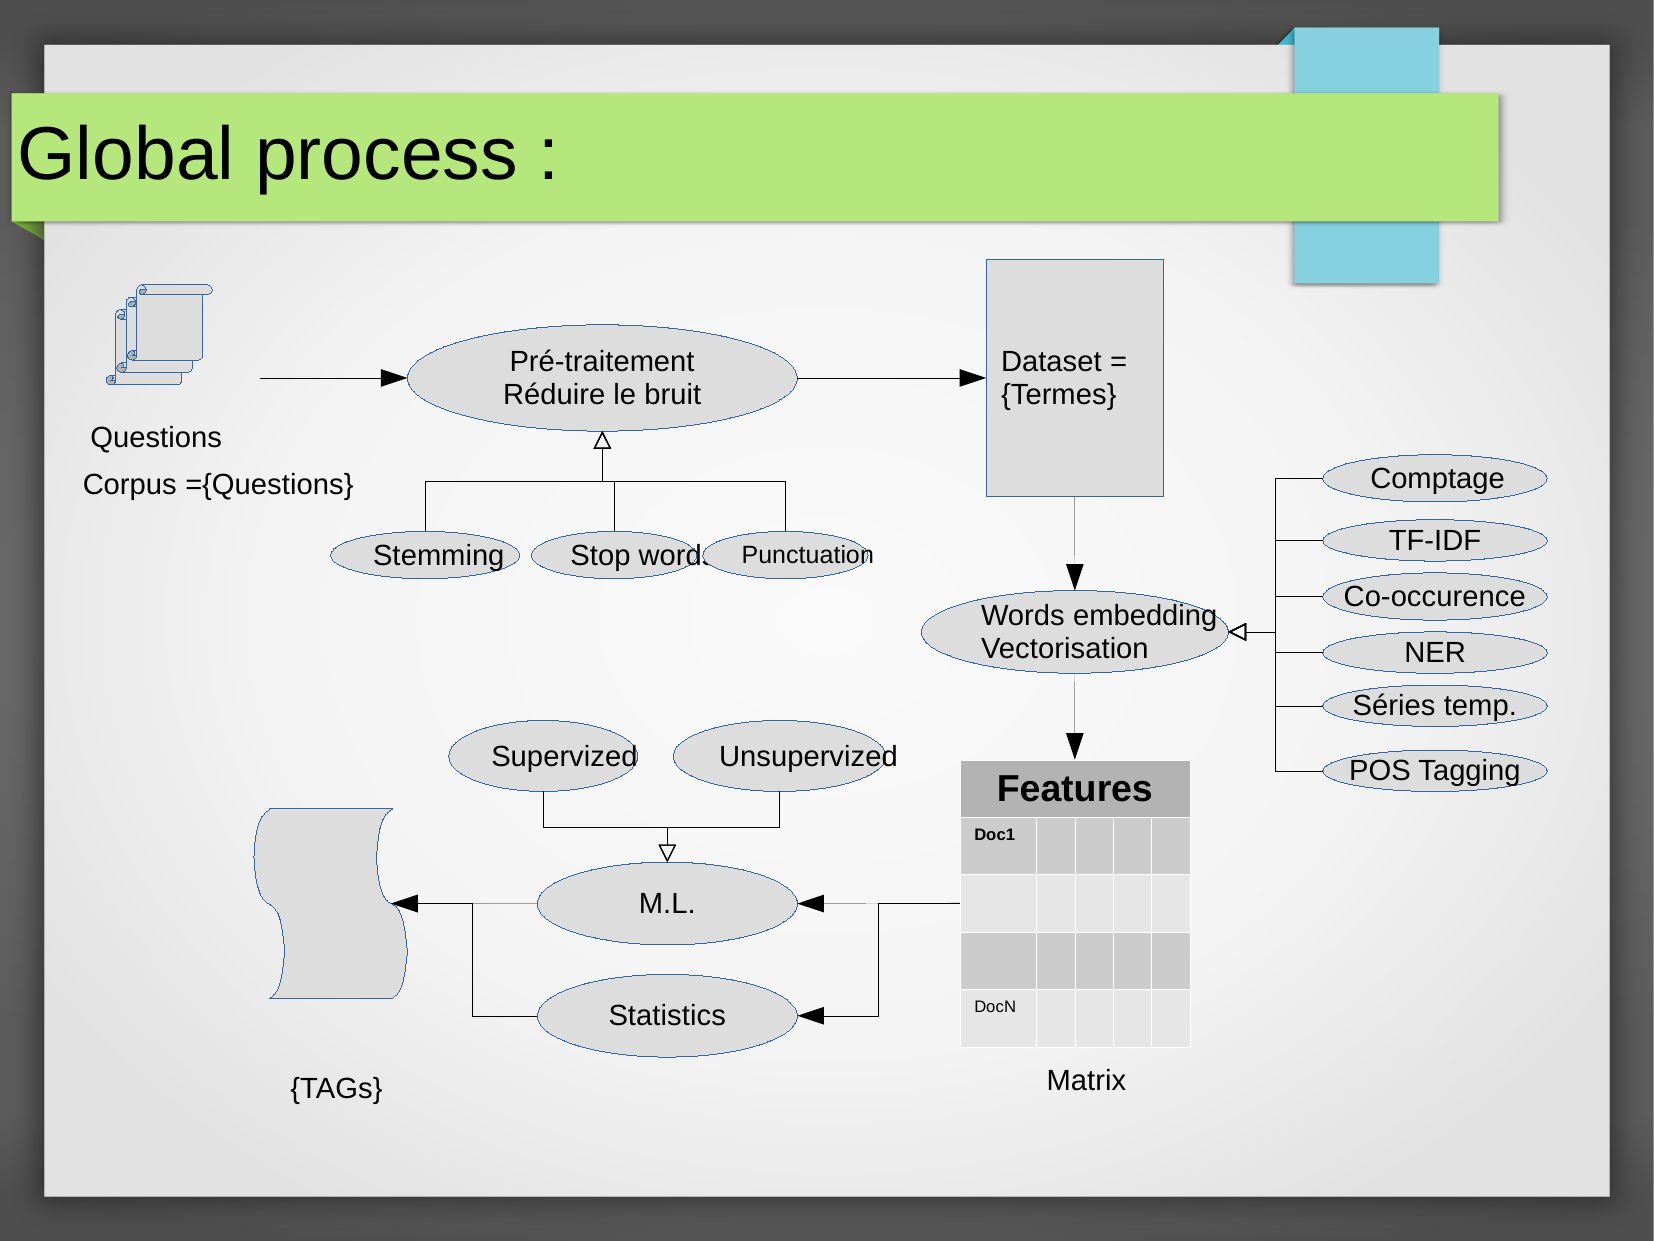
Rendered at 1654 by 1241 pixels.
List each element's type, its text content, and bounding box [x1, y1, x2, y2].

table_cell [1152, 933, 1190, 989]
table_cell [1114, 875, 1151, 932]
table_cell [1152, 990, 1190, 1047]
table_cell [1114, 933, 1151, 989]
text_box Séries temp. [1322, 685, 1548, 727]
table_header Features [961, 761, 1190, 817]
table_cell DocN [961, 990, 1036, 1047]
table_cell [1037, 933, 1075, 989]
text_box Co-occurence [1322, 572, 1548, 621]
text_box TF-IDF [1322, 519, 1548, 562]
table_cell [1037, 875, 1075, 932]
table_cell [1076, 933, 1113, 989]
picture [0, 0, 1654, 1241]
table_cell [1152, 875, 1190, 932]
table_cell [1076, 875, 1113, 932]
text_box Words embedding Vectorisation [921, 590, 1229, 674]
text_box Unsupervized [673, 720, 885, 792]
table_cell [961, 875, 1036, 932]
text_box Statistics [537, 974, 798, 1058]
table_cell [1152, 818, 1190, 874]
text_box NER [1322, 631, 1548, 674]
table_cell [1114, 818, 1151, 874]
text_box Punctuation [702, 531, 869, 579]
text_box Stop words [531, 531, 695, 579]
text_box Comptage [1322, 454, 1548, 502]
table_cell [1076, 818, 1113, 874]
text_box Pré-traitement Réduire le bruit [407, 324, 798, 432]
text_box {TAGs} [141, 1062, 532, 1115]
text_box Matrix [921, 1051, 1252, 1111]
text_box POS Tagging [1322, 750, 1548, 792]
text_box M.L. [537, 862, 798, 945]
table_cell [961, 933, 1036, 989]
text_box [106, 284, 213, 385]
title Global process : [17, 69, 1518, 238]
text_box [253, 808, 408, 999]
table_cell [1037, 818, 1075, 874]
table_cell Doc1 [961, 818, 1036, 874]
text_box Stemming [330, 531, 520, 579]
text_box Questions [53, 402, 260, 473]
table_cell [1114, 990, 1151, 1047]
table_cell [1037, 990, 1075, 1047]
text_box Supervized [448, 720, 634, 792]
text_box Dataset = {Termes} [986, 259, 1164, 497]
table_cell [1076, 990, 1113, 1047]
text_box Corpus ={Questions} [59, 460, 378, 509]
